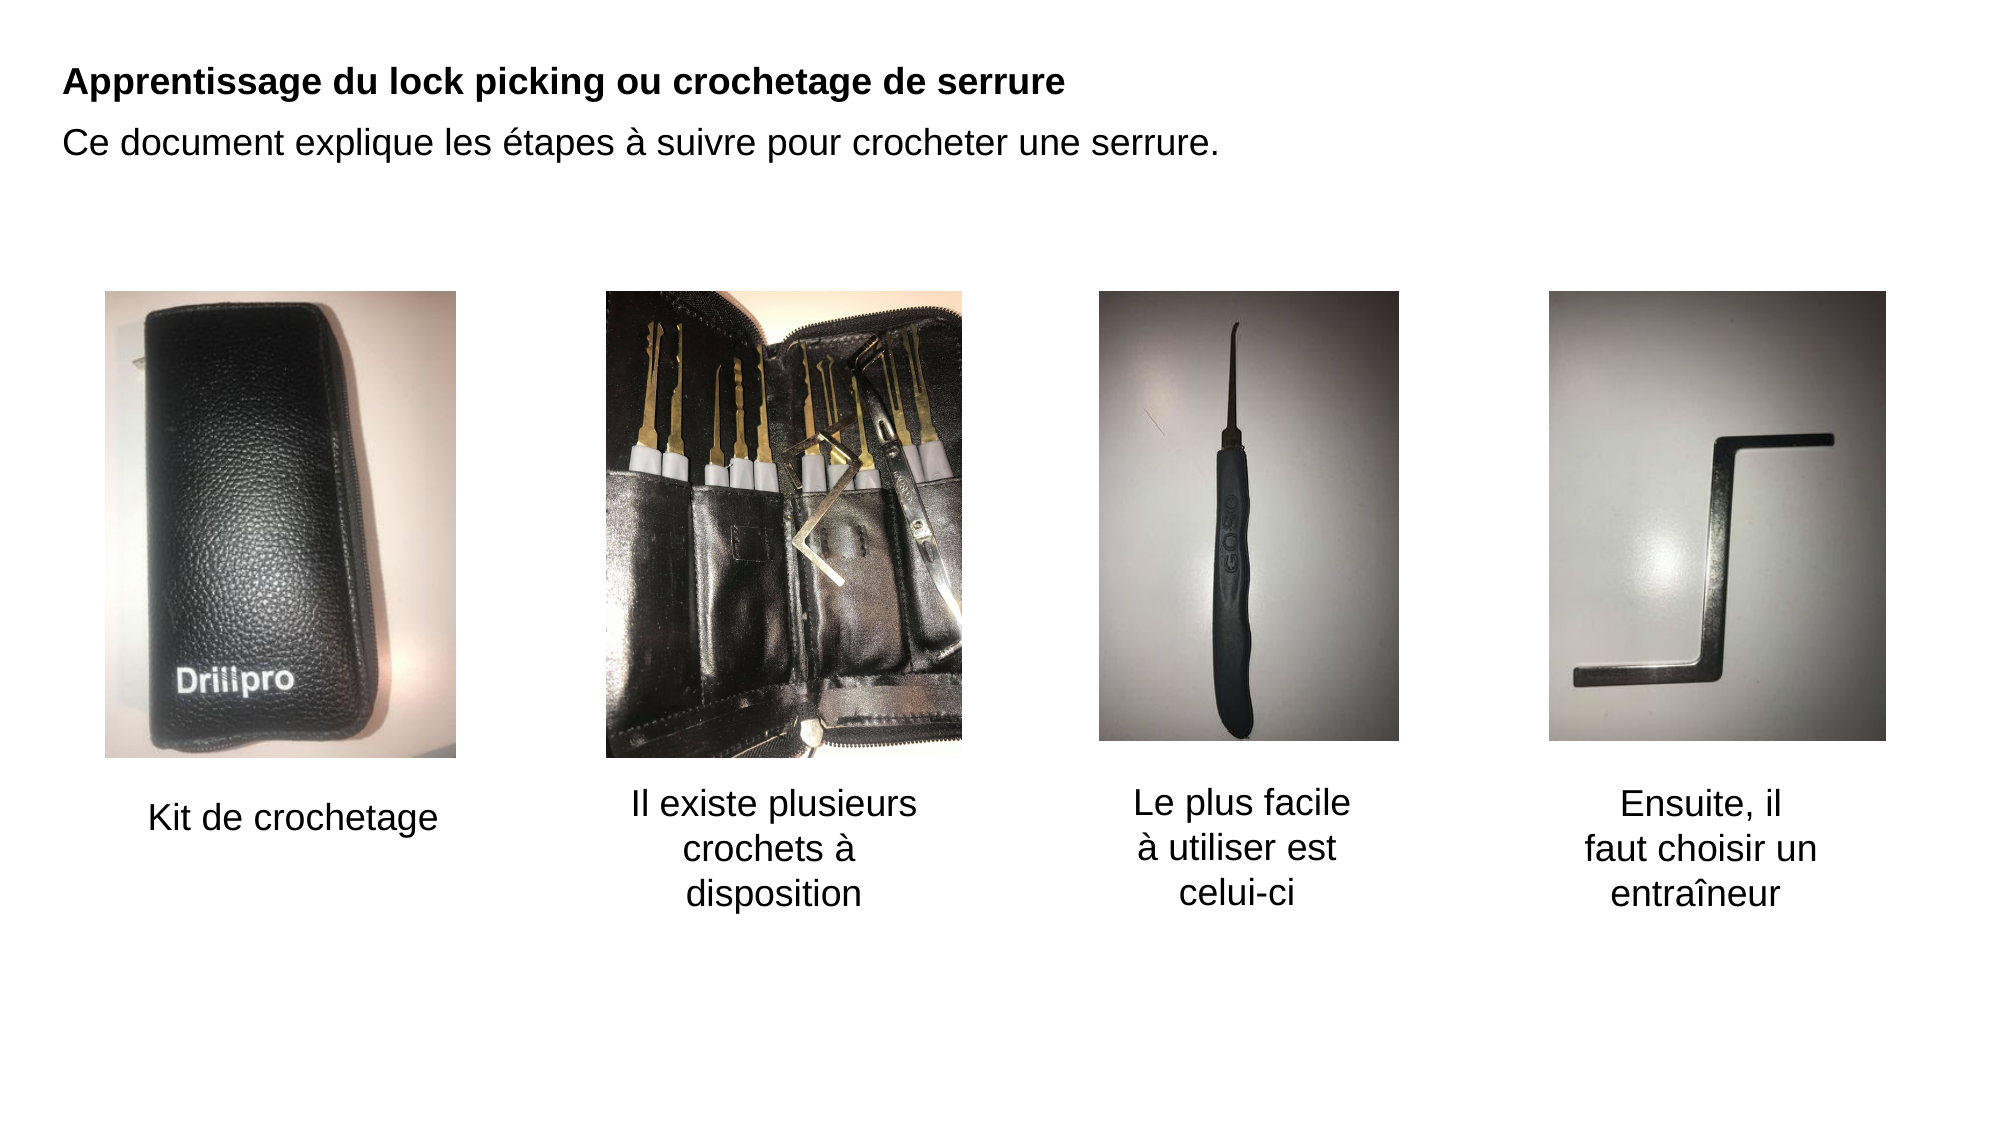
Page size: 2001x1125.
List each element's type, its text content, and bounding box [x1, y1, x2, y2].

picture [105, 291, 456, 758]
text_box Kit de crochetage [132, 785, 456, 847]
picture [1099, 291, 1399, 741]
text_box Apprentissage du lock picking ou crochetage de serrure [47, 49, 1850, 110]
picture [1549, 291, 1886, 741]
picture [606, 291, 962, 758]
text_box Ensuite, il faut choisir un entraîneur [1568, 771, 1834, 924]
text_box Le plus facile à utiliser est celui-ci [1116, 770, 1369, 922]
text_box Ce document explique les étapes à suivre pour crocheter une serrure. [47, 109, 1324, 171]
text_box Il existe plusieurs crochets à disposition [612, 771, 936, 924]
